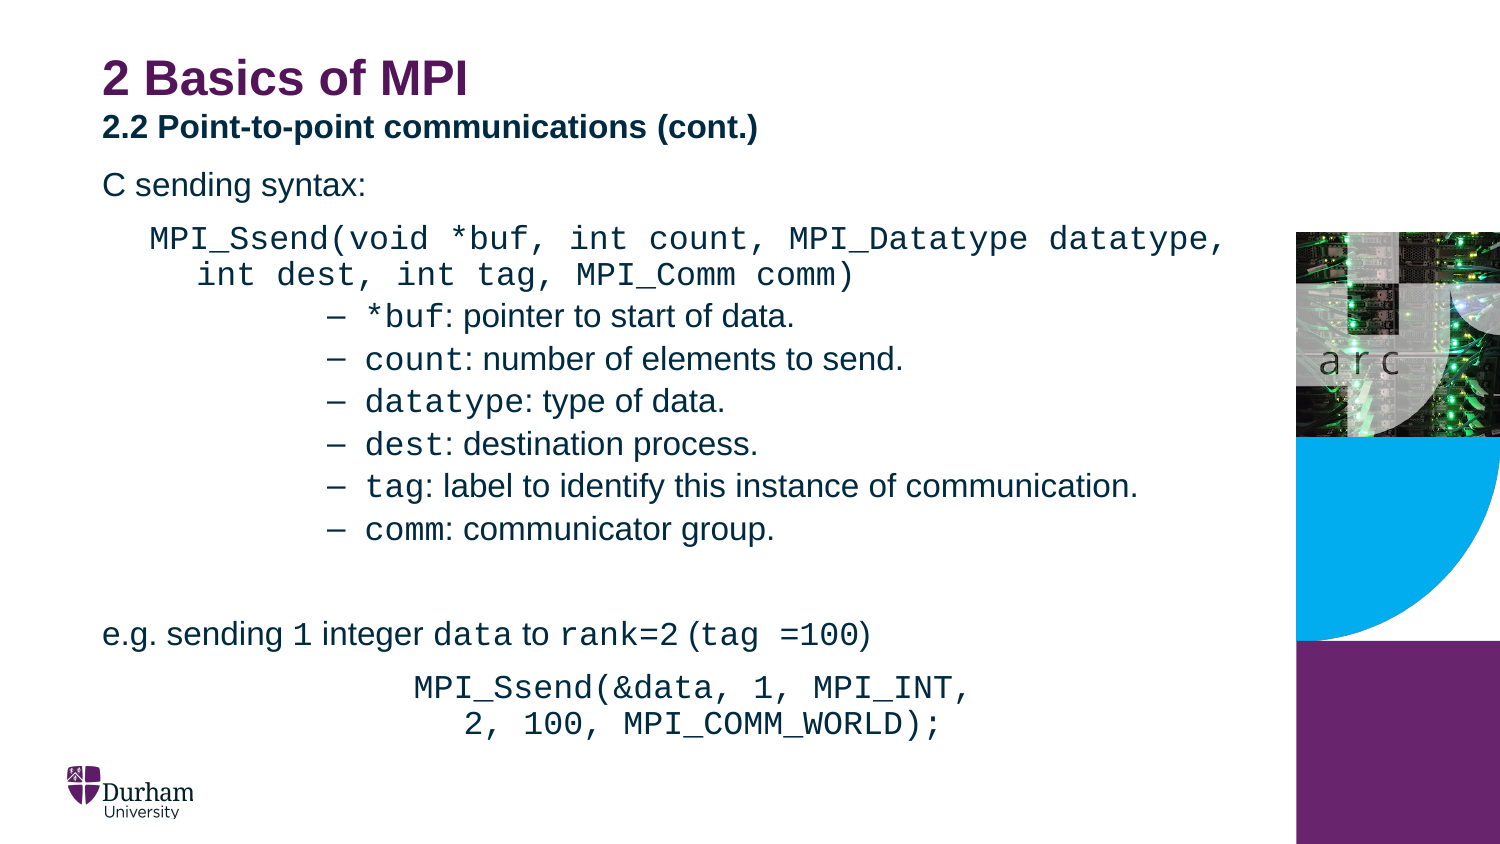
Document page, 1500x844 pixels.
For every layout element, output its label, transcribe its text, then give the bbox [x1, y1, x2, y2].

list C sending syntax: MPI_Ssend(void *buf, int count, MPI_Datatype datatype, int dest, int tag, MPI_Comm comm) *buf: pointer to start of data. count: number of elements to send. datatype: type of data. dest: destination process. tag: label to identify this instance of communication. comm: communicator group. e.g. sending 1 integer data to rank=2 (tag =100) MPI_Ssend(&data, 1, MPI_INT, 2, 100, MPI_COMM_WORLD); [101, 167, 1258, 753]
text_box [1296, 640, 1500, 844]
title 2 Basics of MPI 2.2 Point-to-point communications (cont.) [101, 45, 1399, 187]
picture [1332, 467, 1500, 640]
picture [1296, 232, 1500, 436]
picture [67, 766, 193, 819]
